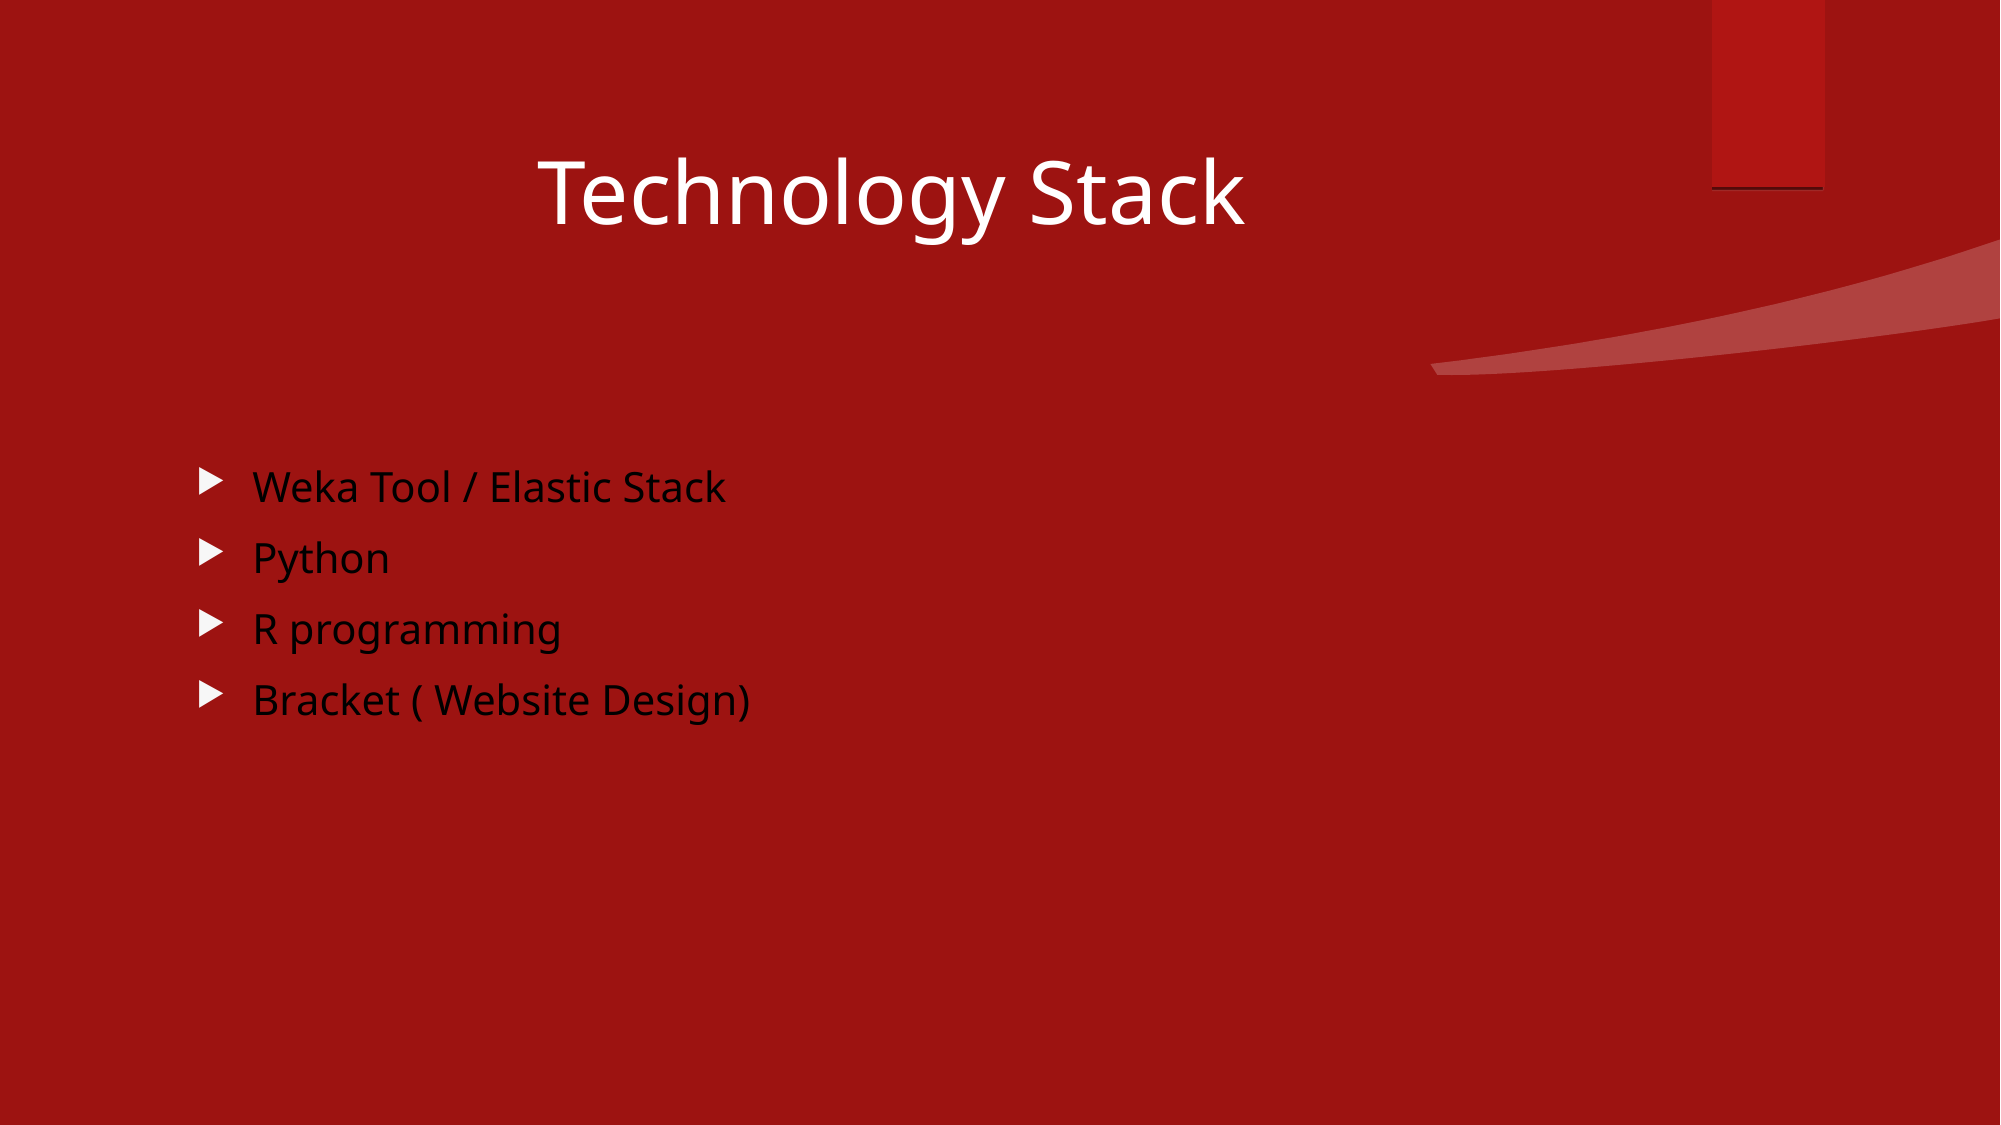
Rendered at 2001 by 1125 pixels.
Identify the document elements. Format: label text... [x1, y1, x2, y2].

text_box [0, 0, 2000, 1125]
list Weka Tool / Elastic Stack Python R programming Bracket ( Website Design) [181, 453, 1649, 1025]
title Technology Stack [181, 74, 1649, 305]
